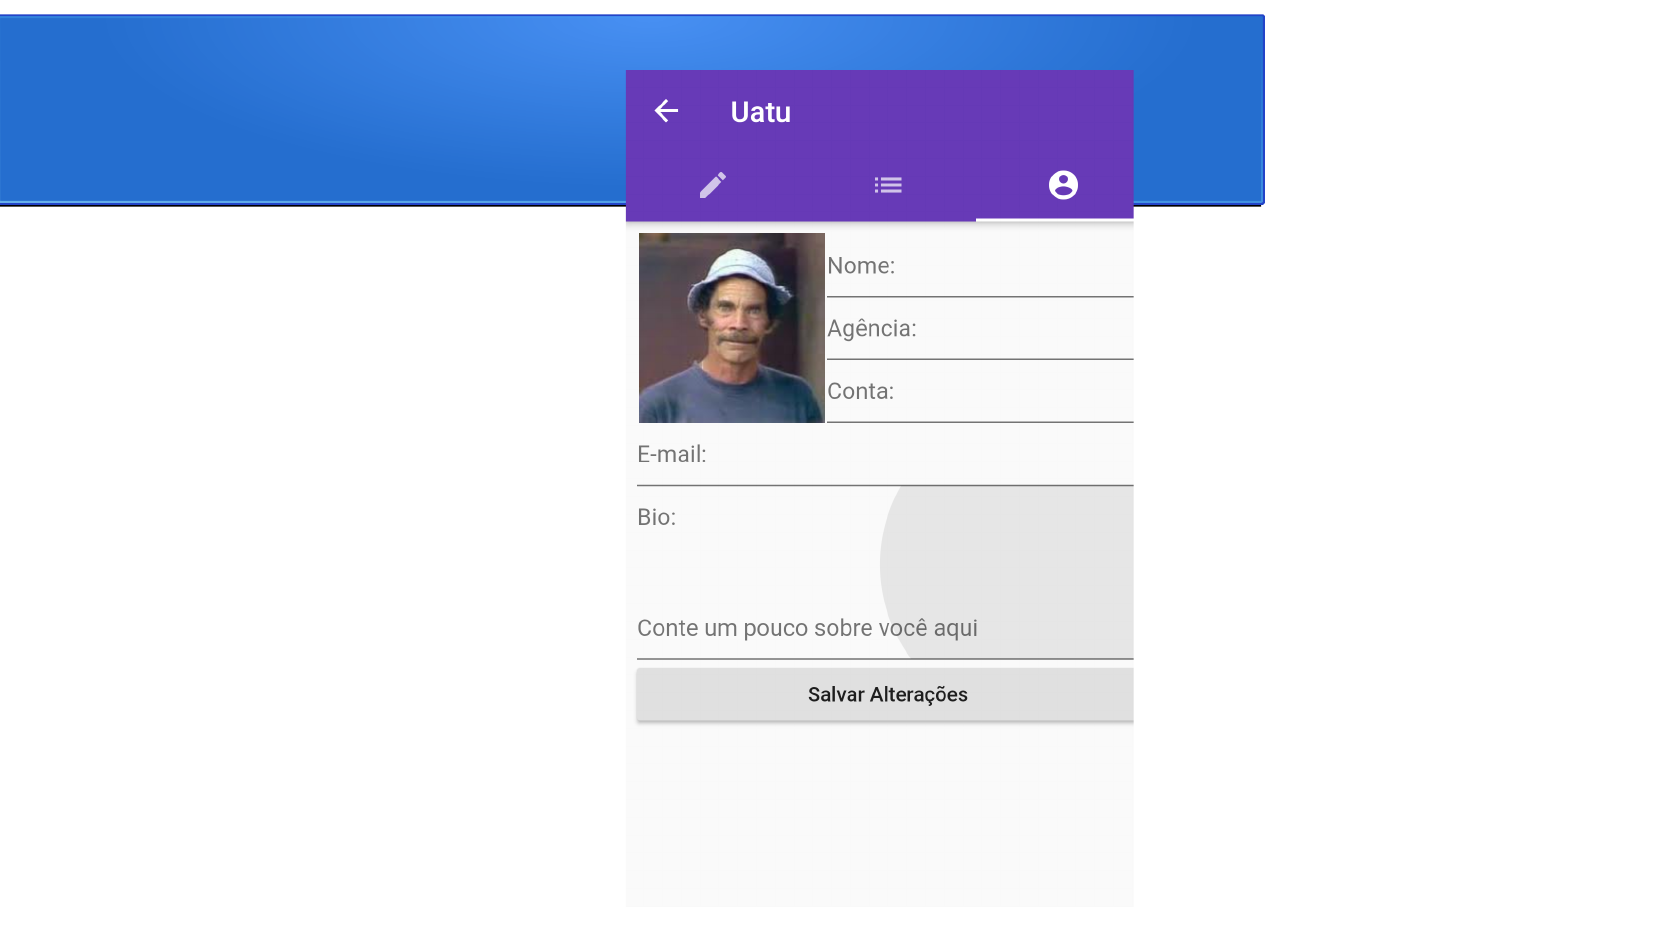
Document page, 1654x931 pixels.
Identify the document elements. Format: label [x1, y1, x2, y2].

picture [625, 70, 1134, 907]
